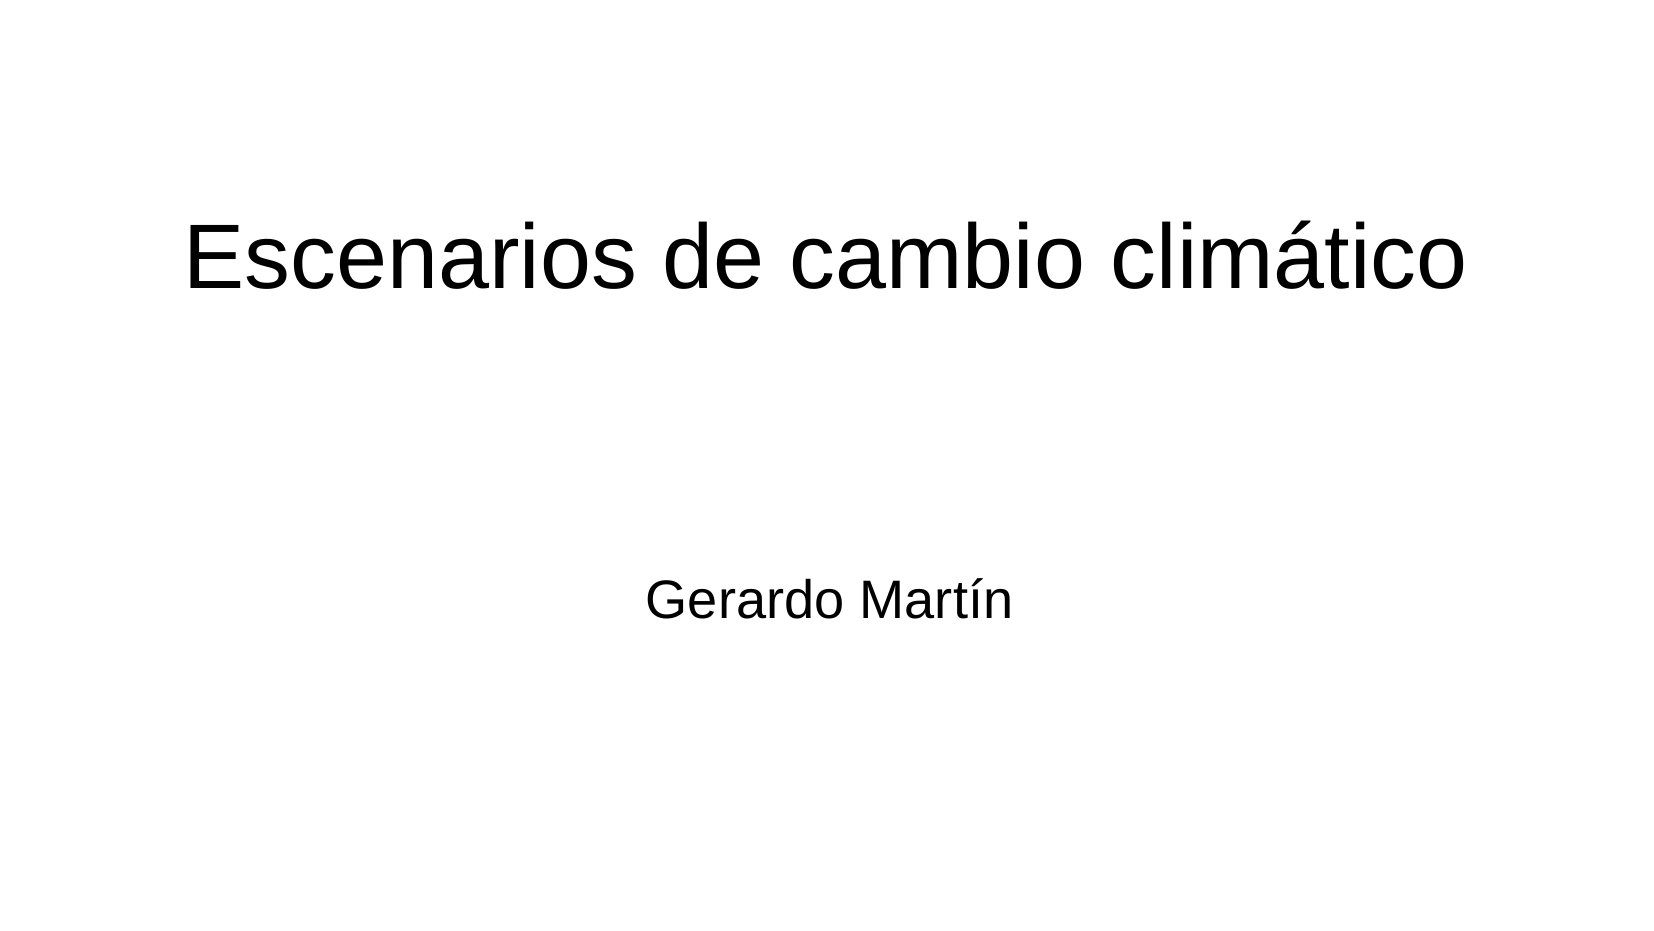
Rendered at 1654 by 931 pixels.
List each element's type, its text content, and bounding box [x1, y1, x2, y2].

title Escenarios de cambio climático [82, 178, 1571, 335]
subtitle Gerardo Martín [354, 472, 1306, 728]
